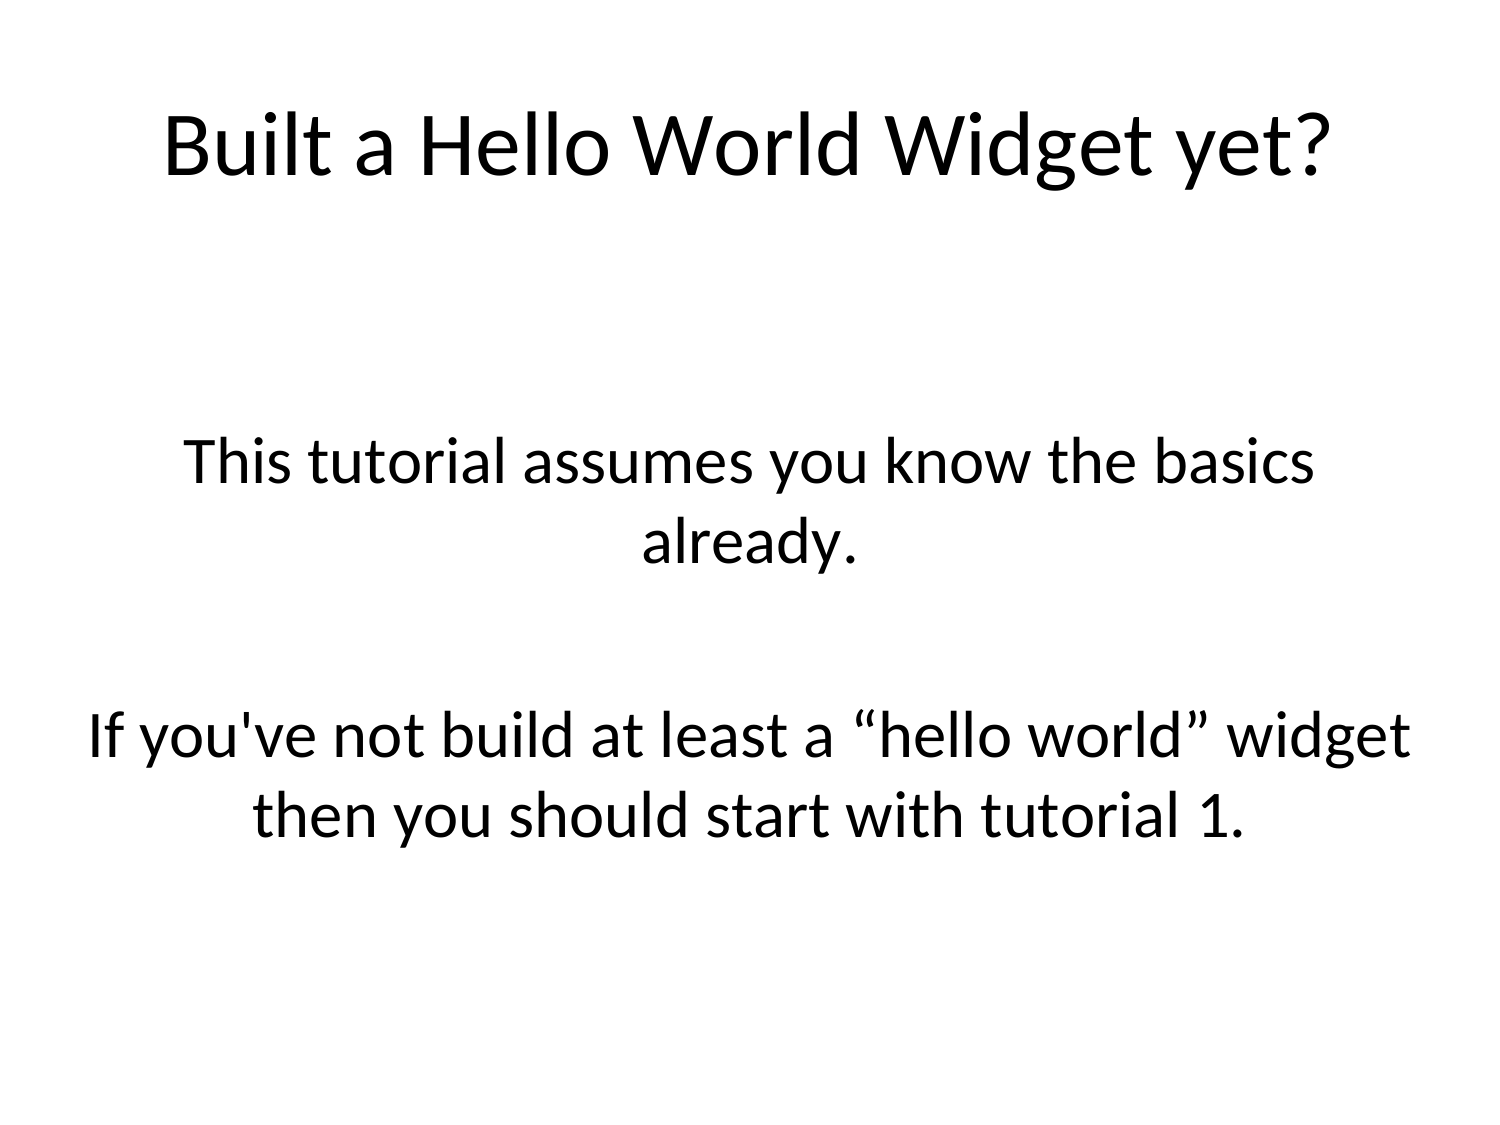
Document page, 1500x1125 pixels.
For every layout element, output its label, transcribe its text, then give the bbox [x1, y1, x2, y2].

subtitle This tutorial assumes you know the basics already. If you've not build at least a “hello world” widget then you should start with tutorial 1. [75, 269, 1426, 998]
title Built a Hello World Widget yet? [75, 44, 1426, 233]
